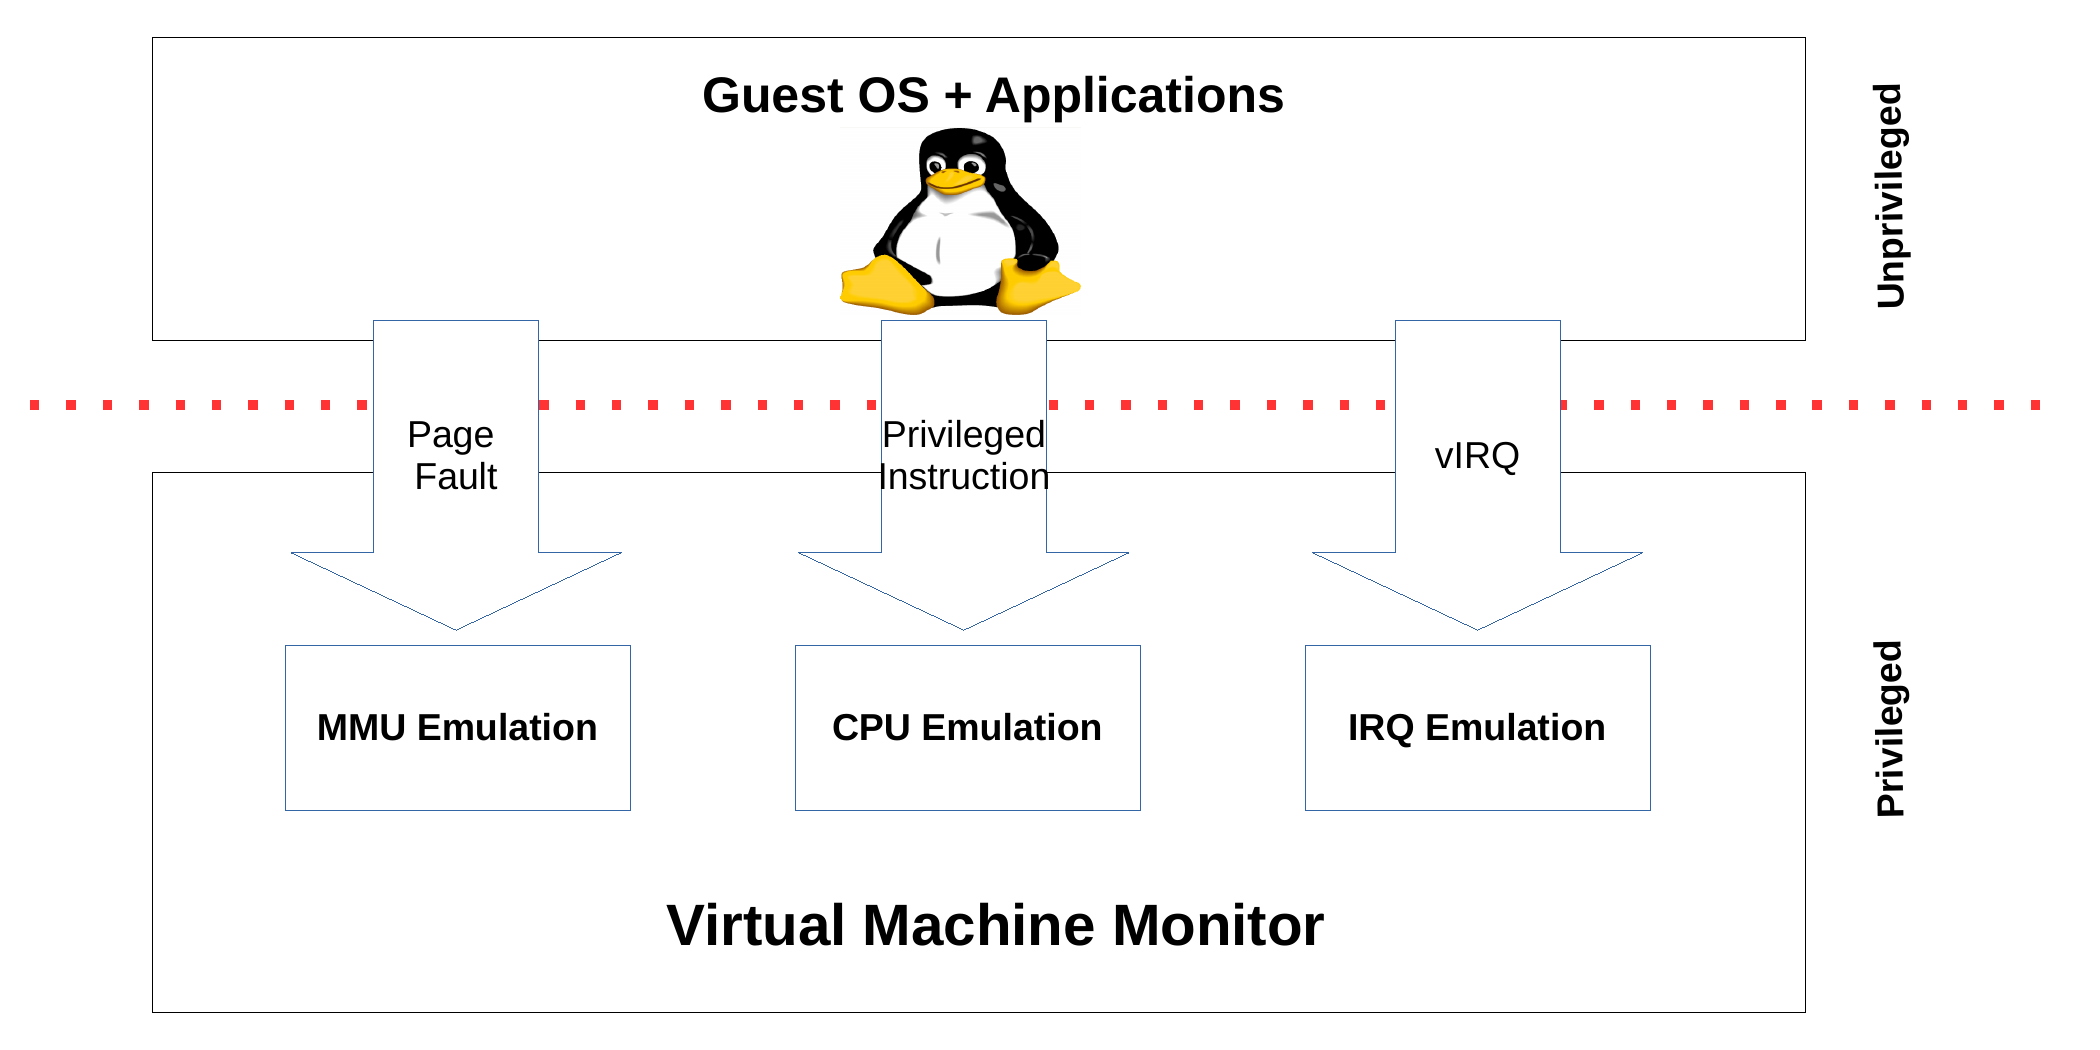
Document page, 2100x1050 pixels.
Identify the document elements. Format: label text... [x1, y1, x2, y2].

text_box [152, 37, 1806, 341]
picture [840, 127, 1081, 315]
text_box Privileged [1858, 624, 1920, 834]
text_box IRQ Emulation [1305, 645, 1651, 811]
text_box Virtual Machine Monitor [645, 885, 1348, 966]
text_box Guest OS + Applications [687, 60, 1301, 132]
text_box [152, 472, 1806, 1013]
text_box MMU Emulation [285, 645, 631, 811]
text_box Unprivileged [1858, 67, 1920, 326]
text_box Privileged Instruction [798, 320, 1129, 631]
text_box vIRQ [1312, 320, 1643, 631]
text_box Page Fault [291, 320, 622, 631]
text_box CPU Emulation [795, 645, 1141, 811]
